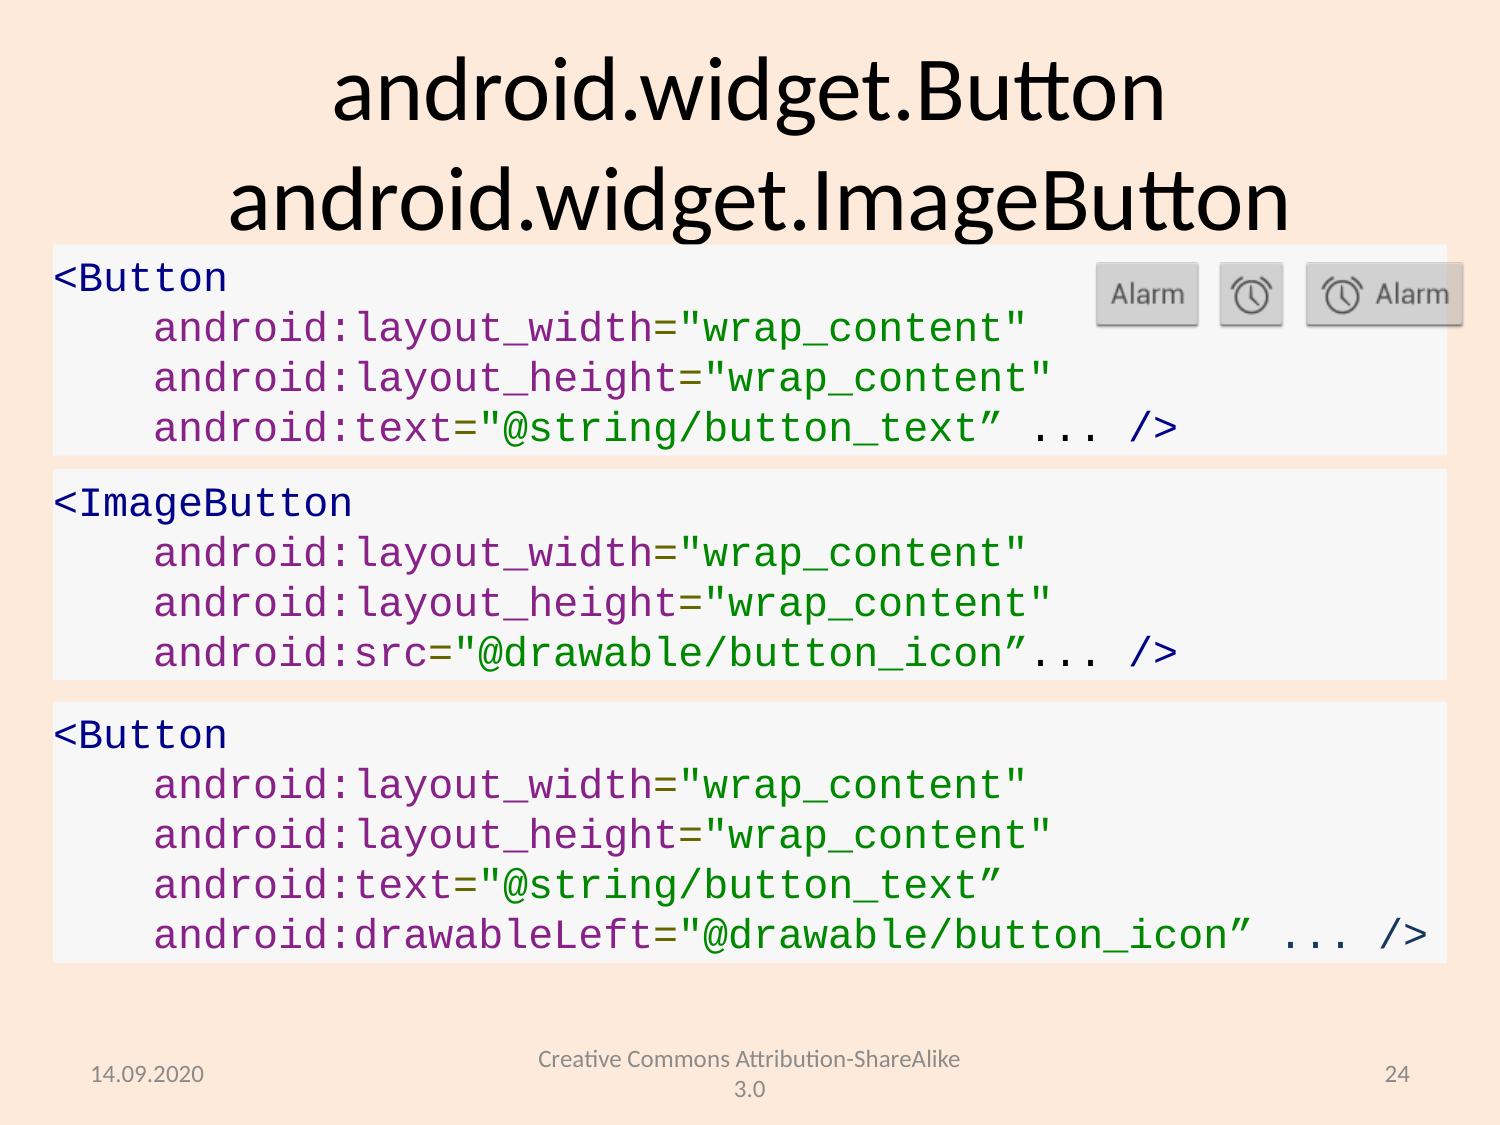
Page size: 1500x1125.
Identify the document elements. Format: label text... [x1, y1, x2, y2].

slide_number <number> [1074, 1042, 1425, 1103]
text_box <Button android:layout_width="wrap_content" android:layout_height="wrap_content" android:text="@string/button_text” ... /> [53, 244, 1447, 456]
text_box <Button android:layout_width="wrap_content" android:layout_height="wrap_content" android:text="@string/button_text” android:drawableLeft="@drawable/button_icon” ... /> [53, 701, 1447, 963]
title android.widget.Button android.widget.ImageButton [75, 45, 1425, 233]
picture [1092, 255, 1468, 331]
text_box <ImageButton android:layout_width="wrap_content" android:layout_height="wrap_content" android:src="@drawable/button_icon”... /> [53, 468, 1447, 681]
footer Creative Commons Attribution-ShareAlike 3.0 [512, 1042, 988, 1103]
